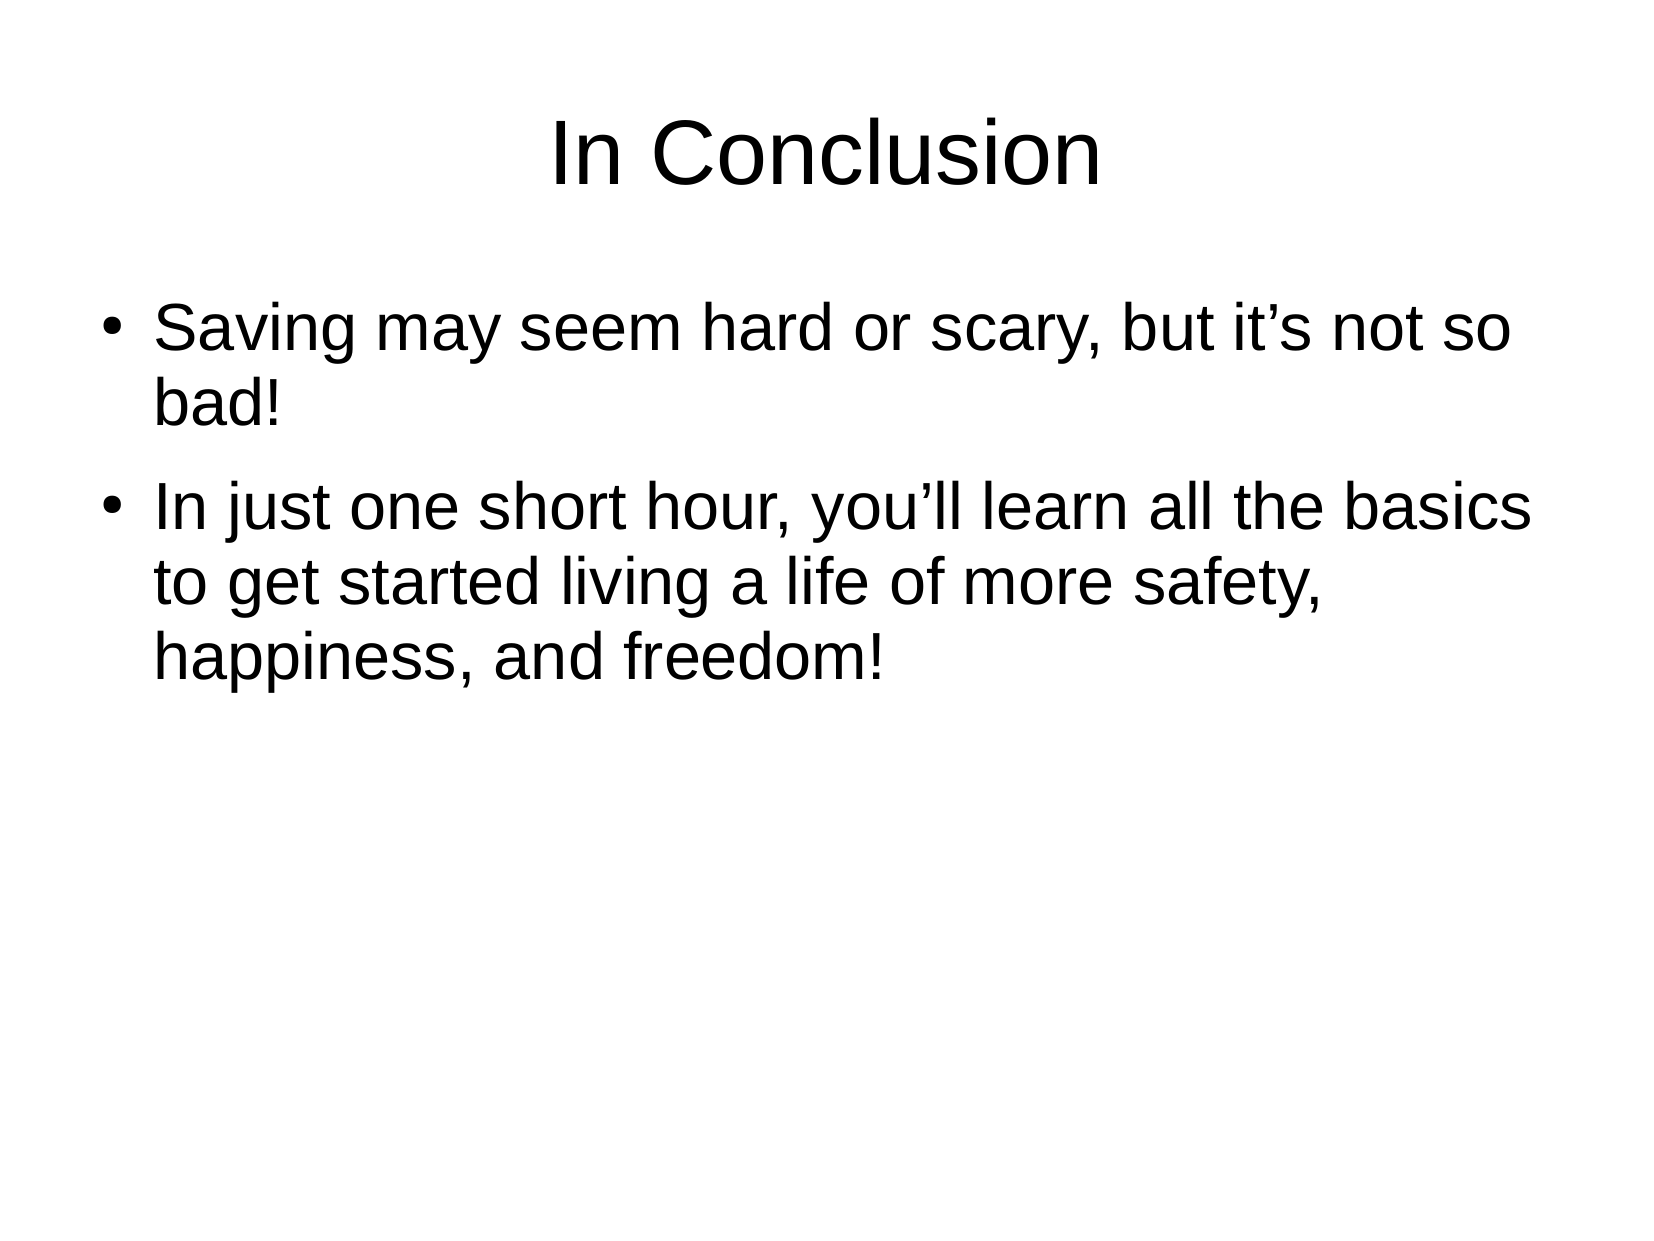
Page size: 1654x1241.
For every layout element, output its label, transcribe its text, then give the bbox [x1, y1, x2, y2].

list Saving may seem hard or scary, but it’s not so bad! In just one short hour, you’ll learn all the basics to get started living a life of more safety, happiness, and freedom! [82, 290, 1571, 1010]
title In Conclusion [82, 49, 1571, 257]
